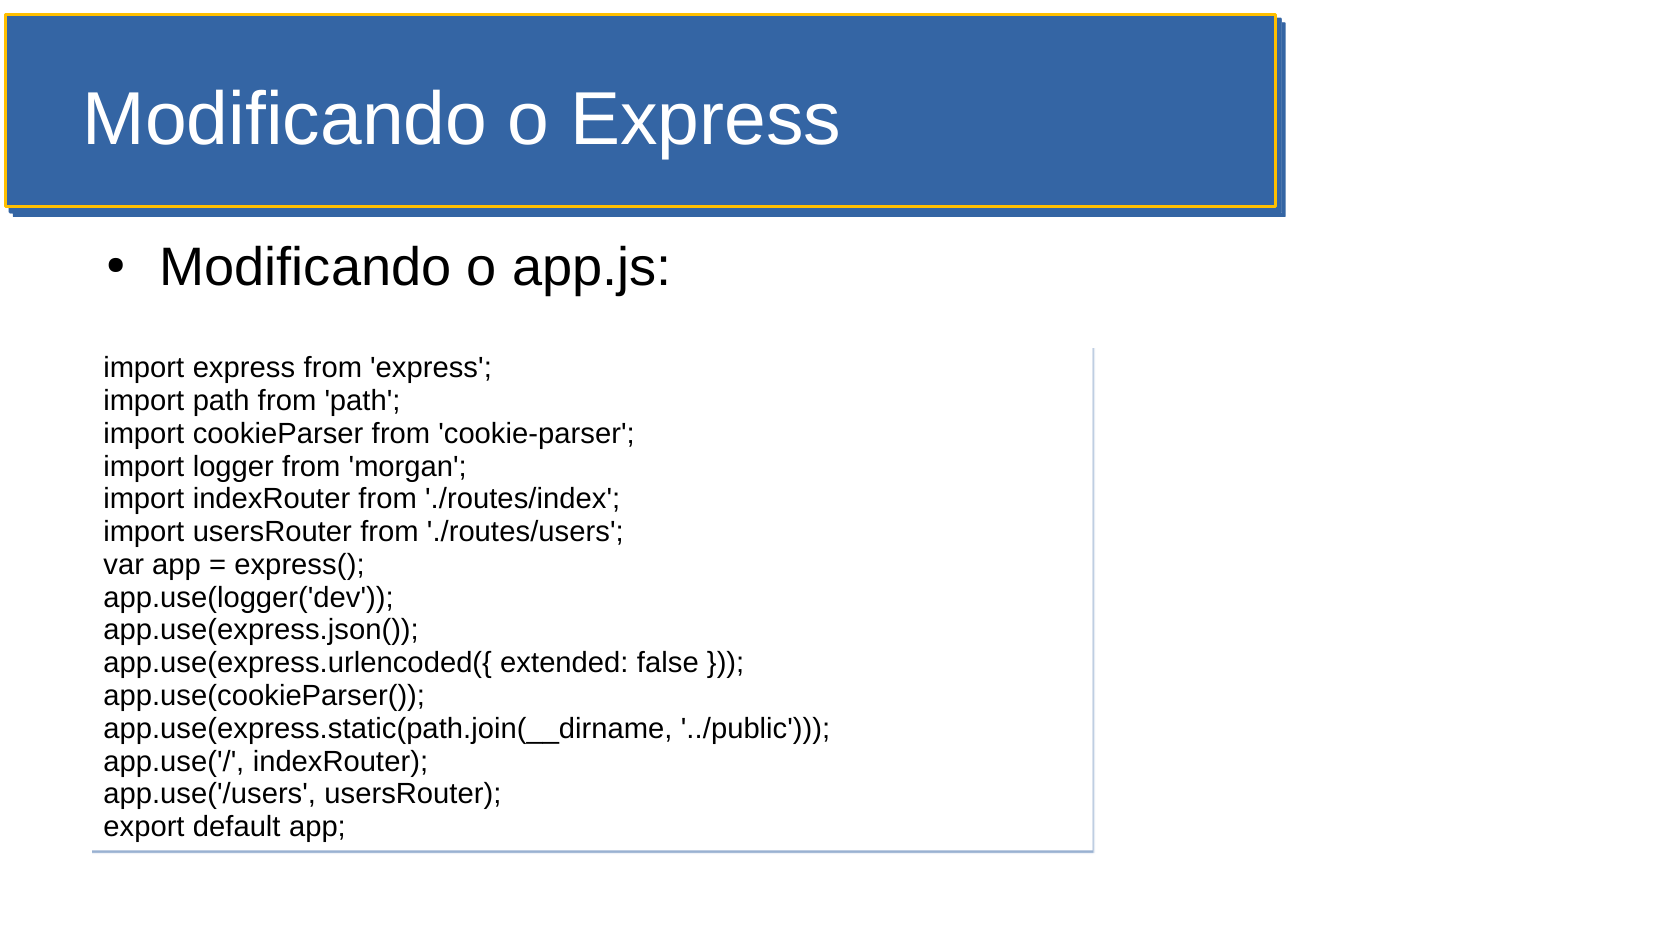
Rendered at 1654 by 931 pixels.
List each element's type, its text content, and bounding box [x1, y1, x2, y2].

title Modificando o Express [82, 44, 1235, 192]
text_box import express from 'express'; import path from 'path'; import cookieParser from 'cookie-parser'; import logger from 'morgan'; import indexRouter from './routes/index'; import usersRouter from './routes/users'; var app = express(); app.use(logger('dev')); app.use(express.json()); app.use(express.urlencoded({ extended: false })); app.use(cookieParser()); app.use(express.static(path.join(__dirname, '../public'))); app.use('/', indexRouter); app.use('/users', usersRouter); export default app; [88, 343, 1093, 851]
list Modificando o app.js: [88, 236, 1565, 798]
